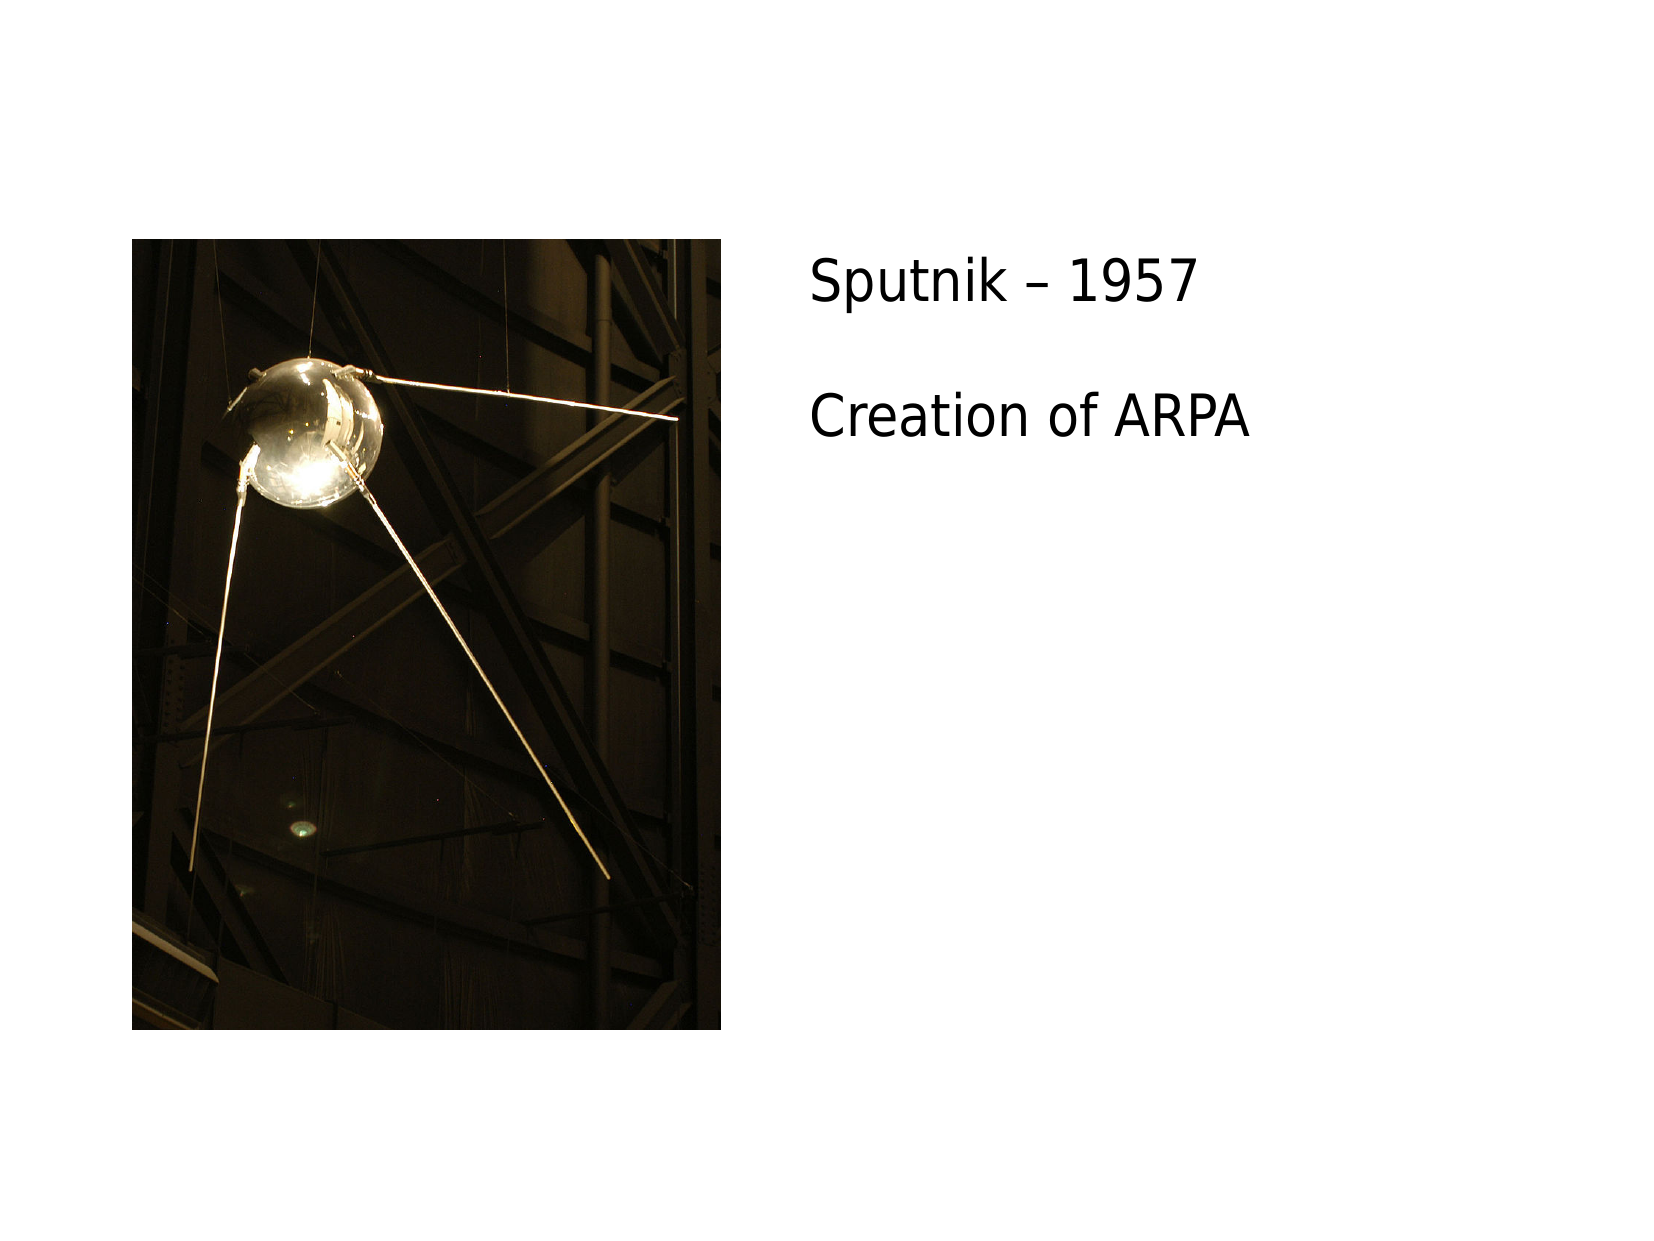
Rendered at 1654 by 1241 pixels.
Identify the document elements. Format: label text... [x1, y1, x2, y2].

text_box Sputnik – 1957 Creation of ARPA [795, 240, 1621, 459]
picture [132, 239, 721, 1030]
